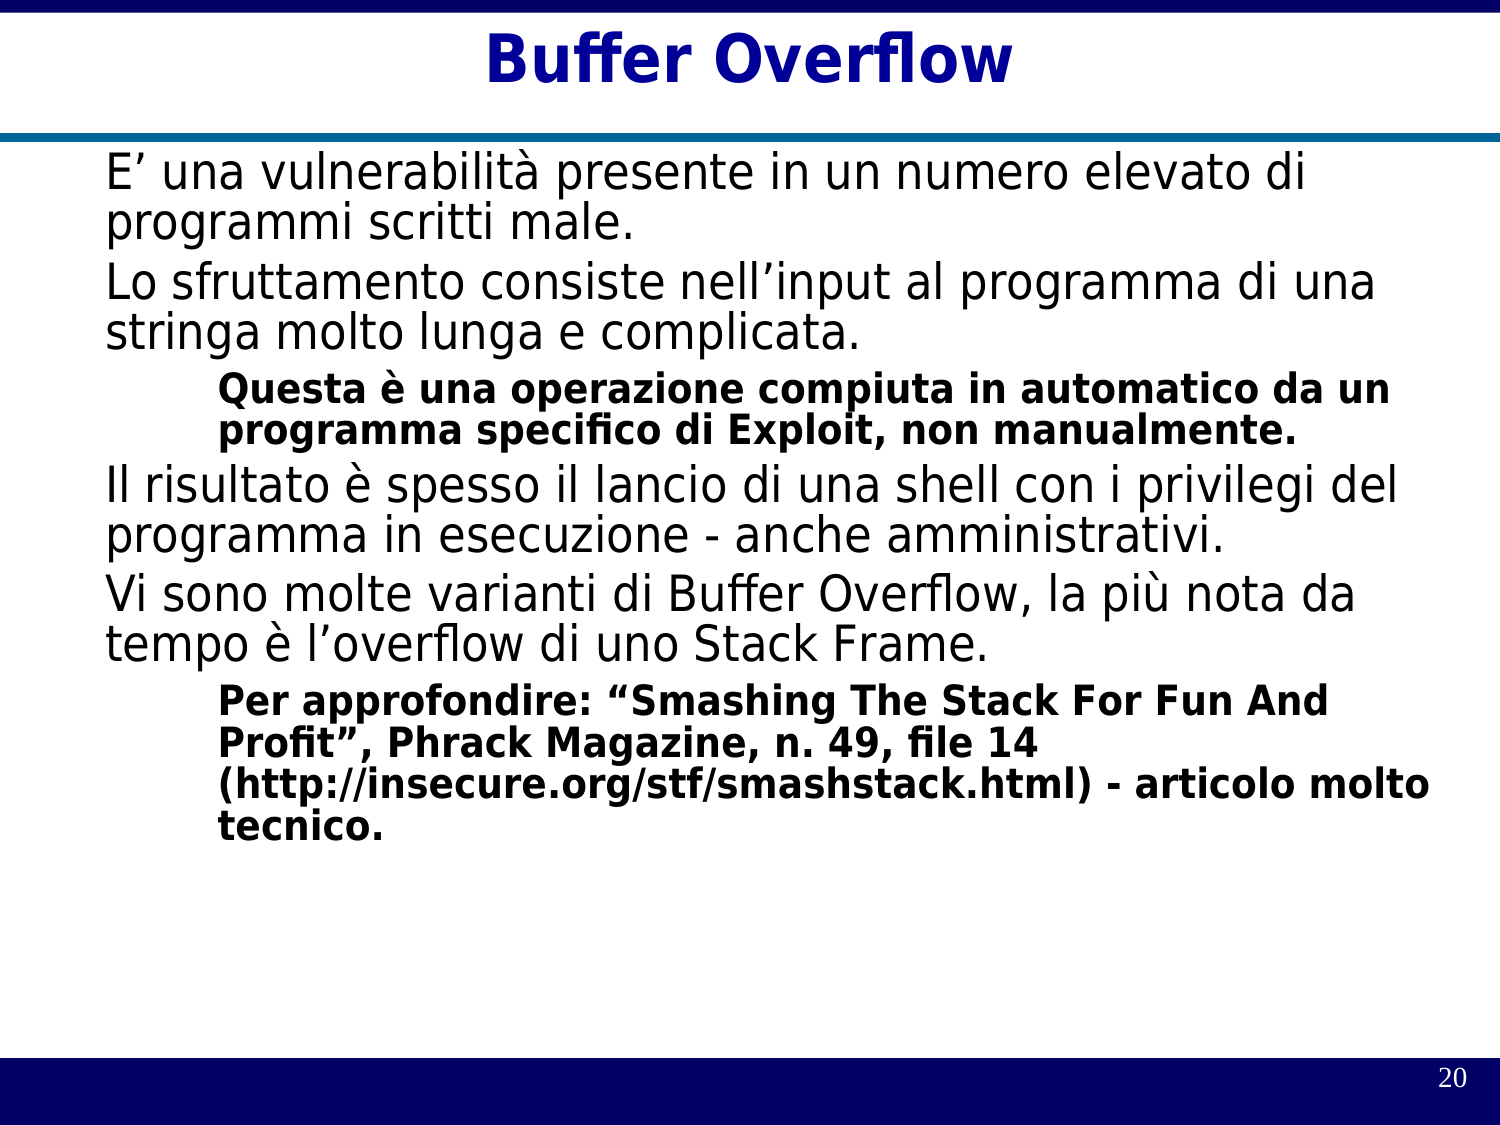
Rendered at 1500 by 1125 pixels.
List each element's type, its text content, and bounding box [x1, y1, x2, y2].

title Buffer Overflow [30, 0, 1471, 126]
list E’ una vulnerabilità presente in un numero elevato di programmi scritti male. Lo sfruttamento consiste nell’input al programma di una stringa molto lunga e complicata. Questa è una operazione compiuta in automatico da un programma specifico di Exploit, non manualmente. Il risultato è spesso il lancio di una shell con i privilegi del programma in esecuzione - anche amministrativi. Vi sono molte varianti di Buffer Overflow, la più nota da tempo è l’overflow di uno Stack Frame. Per approfondire: “Smashing The Stack For Fun And Profit”, Phrack Magazine, n. 49, file 14 (http://insecure.org/stf/smashstack.html) - articolo molto tecnico. [30, 149, 1471, 1021]
